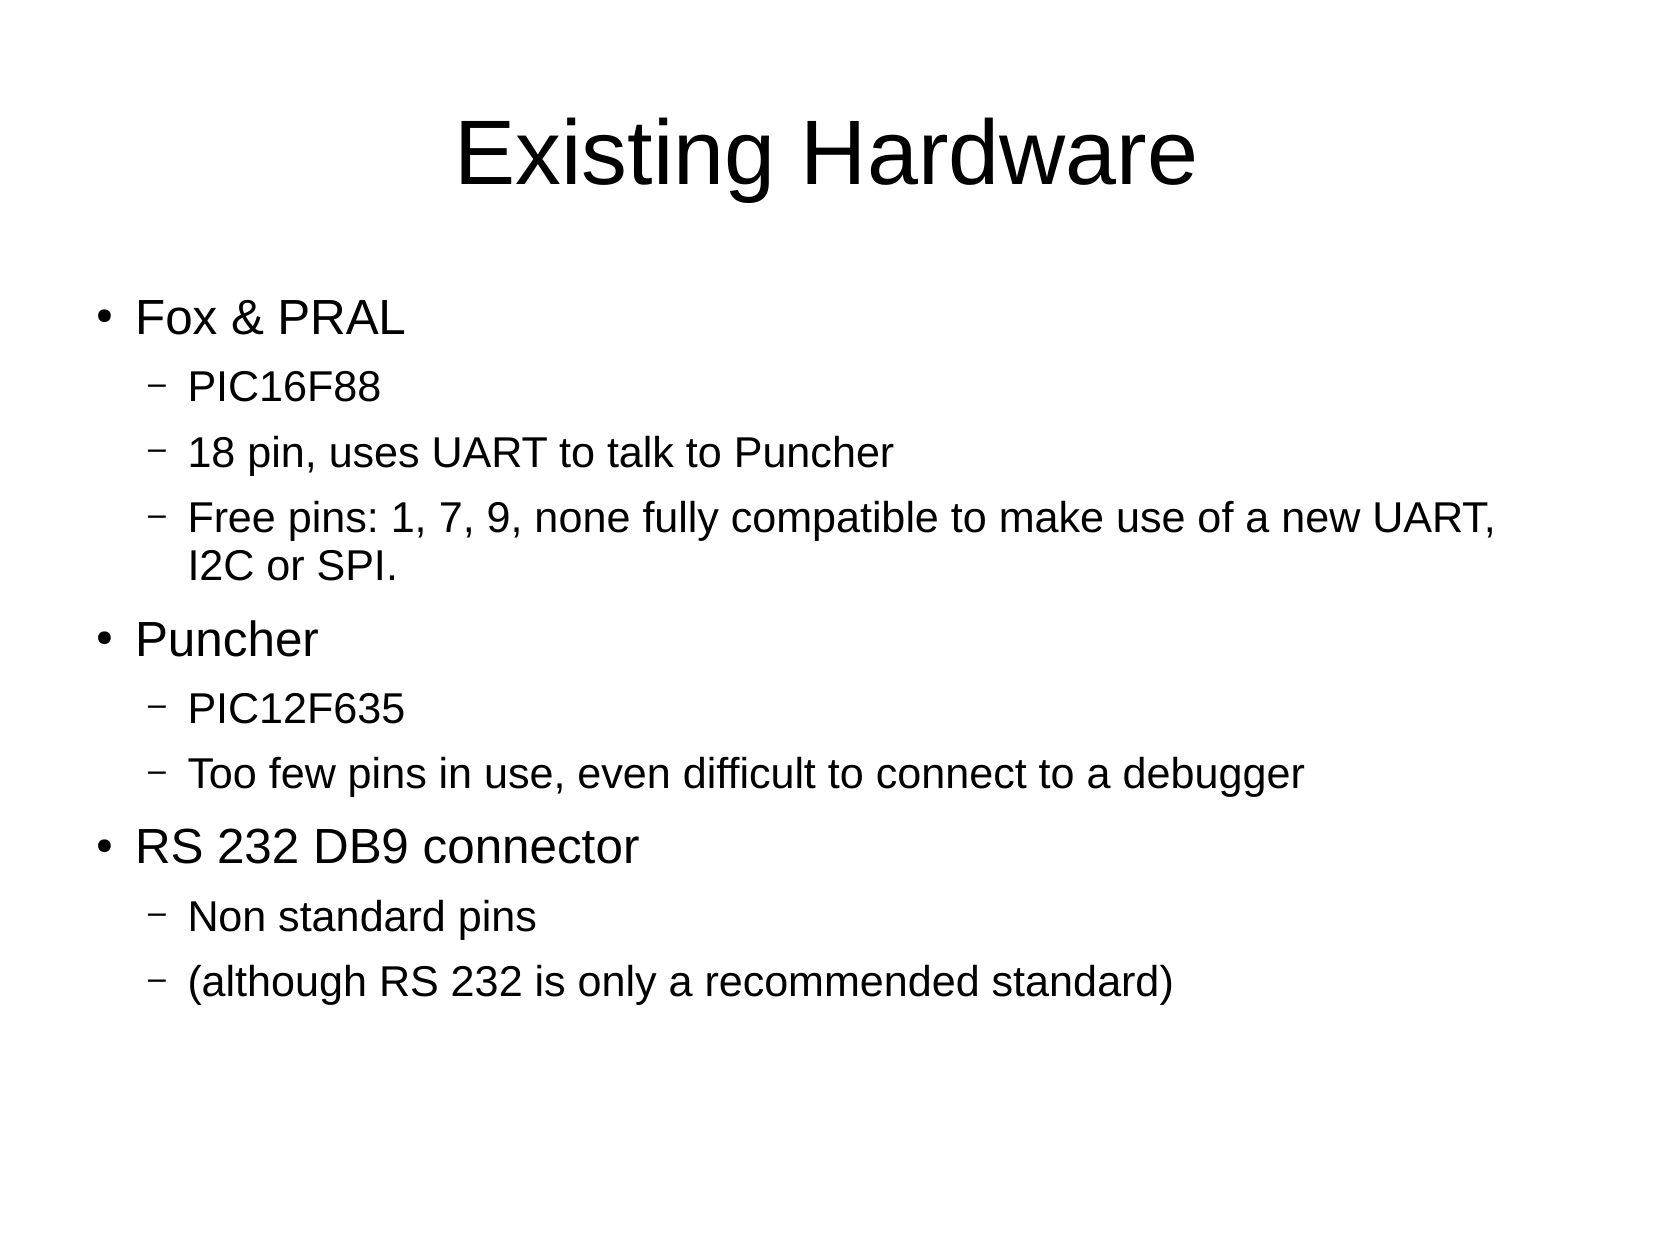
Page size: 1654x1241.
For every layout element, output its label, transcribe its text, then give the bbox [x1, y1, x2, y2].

title Existing Hardware [82, 49, 1571, 257]
list Fox & PRAL PIC16F88 18 pin, uses UART to talk to Puncher Free pins: 1, 7, 9, none fully compatible to make use of a new UART, I2C or SPI. Puncher PIC12F635 Too few pins in use, even difficult to connect to a debugger RS 232 DB9 connector Non standard pins (although RS 232 is only a recommended standard) [82, 290, 1571, 1010]
